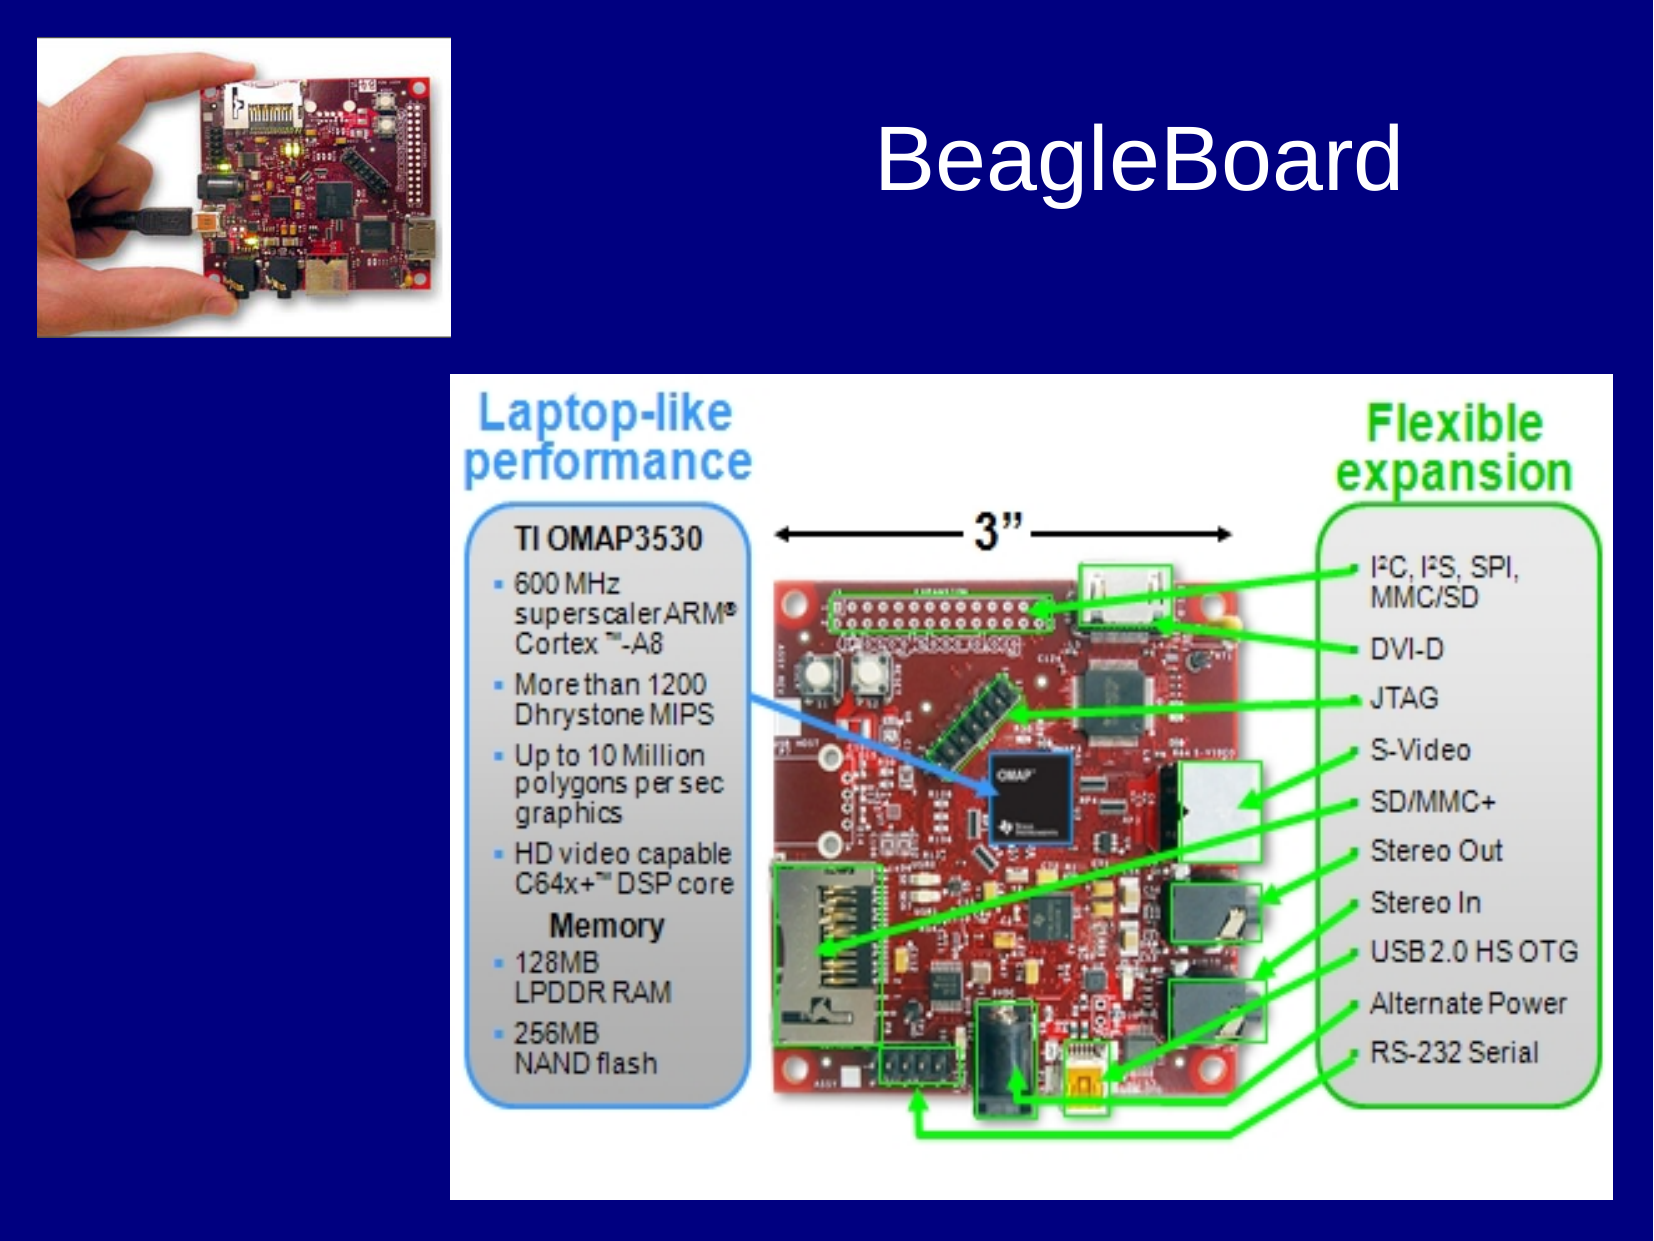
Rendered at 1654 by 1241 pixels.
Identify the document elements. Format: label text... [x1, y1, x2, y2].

picture [37, 37, 451, 338]
title BeagleBoard [750, 55, 1530, 263]
picture [450, 374, 1613, 1201]
